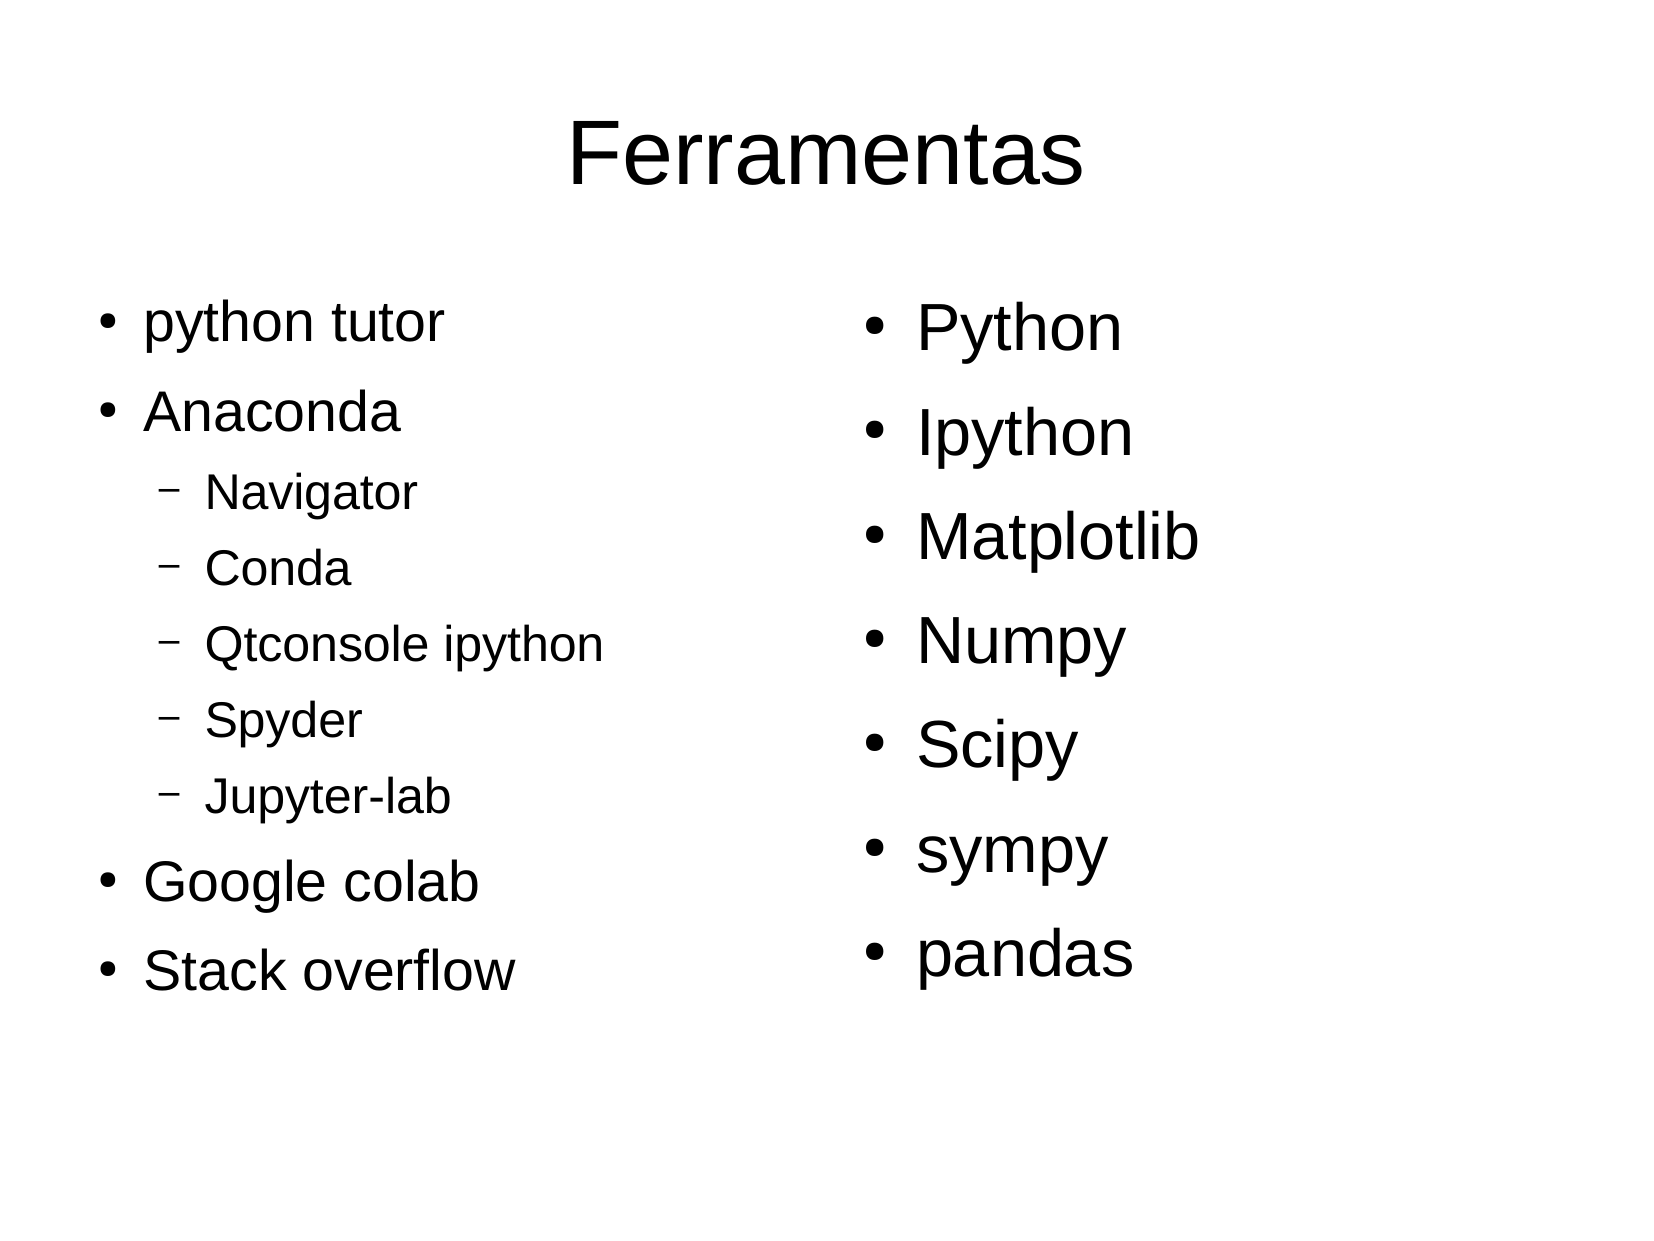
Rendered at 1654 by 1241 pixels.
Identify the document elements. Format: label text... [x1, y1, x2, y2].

list python tutor Anaconda Navigator Conda Qtconsole ipython Spyder Jupyter-lab Google colab Stack overflow [82, 290, 809, 1010]
list Python Ipython Matplotlib Numpy Scipy sympy pandas [845, 290, 1572, 1010]
title Ferramentas [82, 49, 1571, 257]
